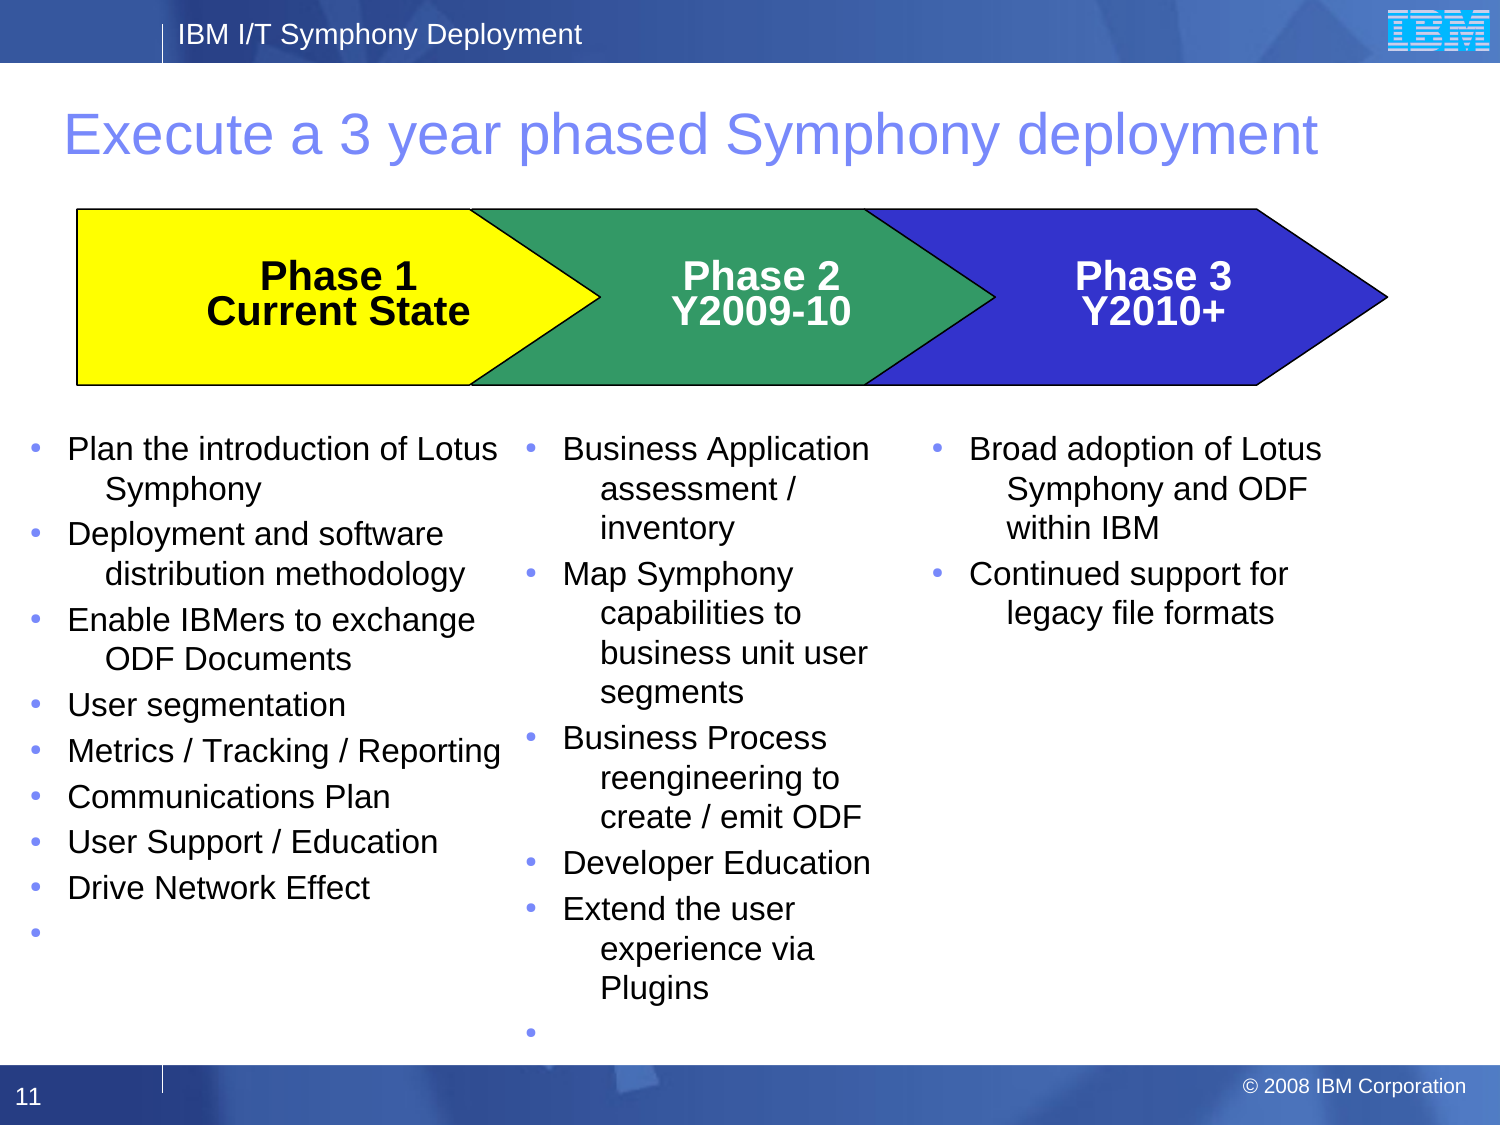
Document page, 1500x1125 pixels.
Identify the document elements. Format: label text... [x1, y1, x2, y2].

title Execute a 3 year phased Symphony deployment [48, 96, 1402, 203]
list Plan the introduction of Lotus Symphony Deployment and software distribution methodology Enable IBMers to exchange ODF Documents User segmentation Metrics / Tracking / Reporting Communications Plan User Support / Education Drive Network Effect [29, 427, 518, 1090]
text_box Phase 3 Y2010+ [865, 209, 1388, 386]
text_box Phase 2 Y2009-10 [471, 209, 996, 386]
list Broad adoption of Lotus Symphony and ODF within IBM Continued support for legacy file formats [931, 427, 1388, 873]
text_box Phase 1 Current State [77, 209, 601, 386]
list Business Application assessment / inventory Map Symphony capabilities to business unit user segments Business Process reengineering to create / emit ODF Developer Education Extend the user experience via Plugins [525, 427, 893, 1078]
text_box 1 [0, 1074, 166, 1125]
